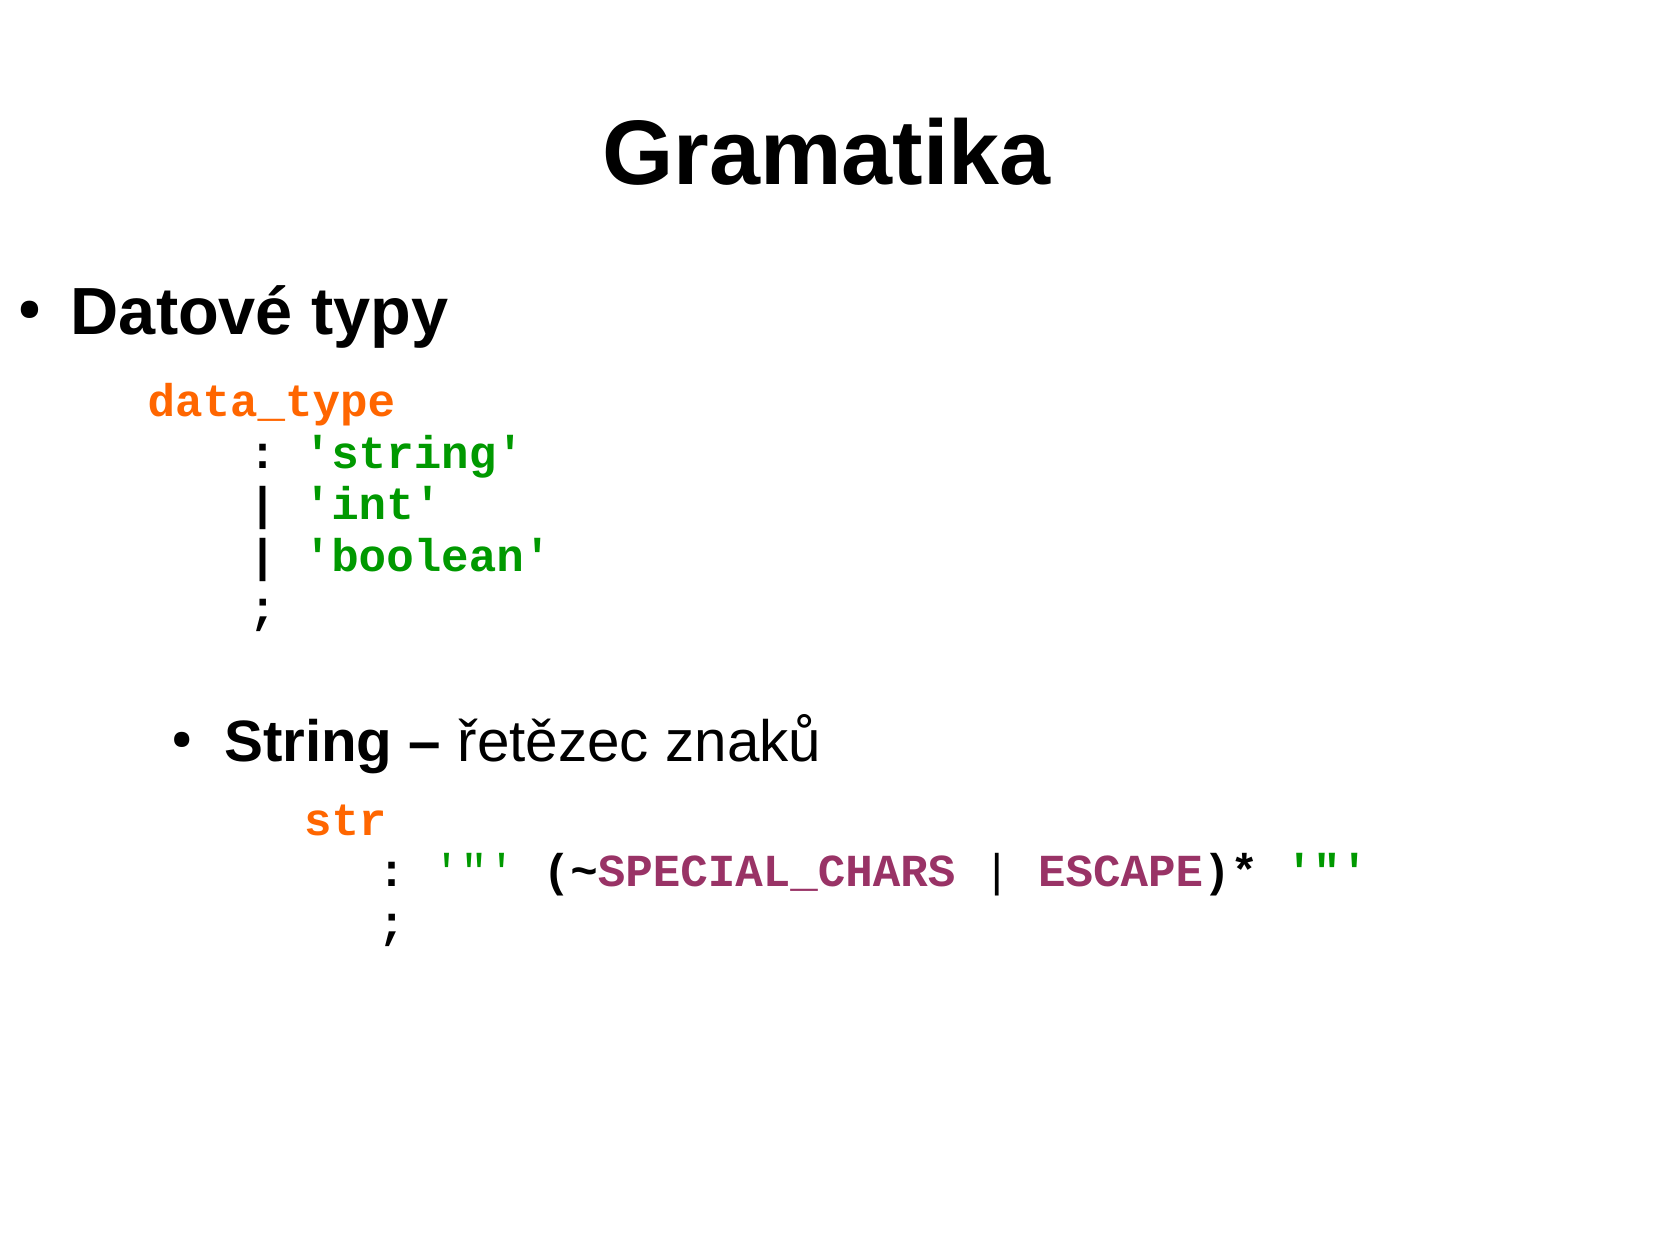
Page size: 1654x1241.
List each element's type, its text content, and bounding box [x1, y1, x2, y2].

list Datové typy data_type : 'string' | 'int' | 'boolean' ; [0, 274, 1565, 1093]
title Gramatika [82, 49, 1571, 257]
list String – řetězec znaků str : '"' (~SPECIAL_CHARS | ESCAPE)* '"' ; [82, 708, 1565, 1182]
